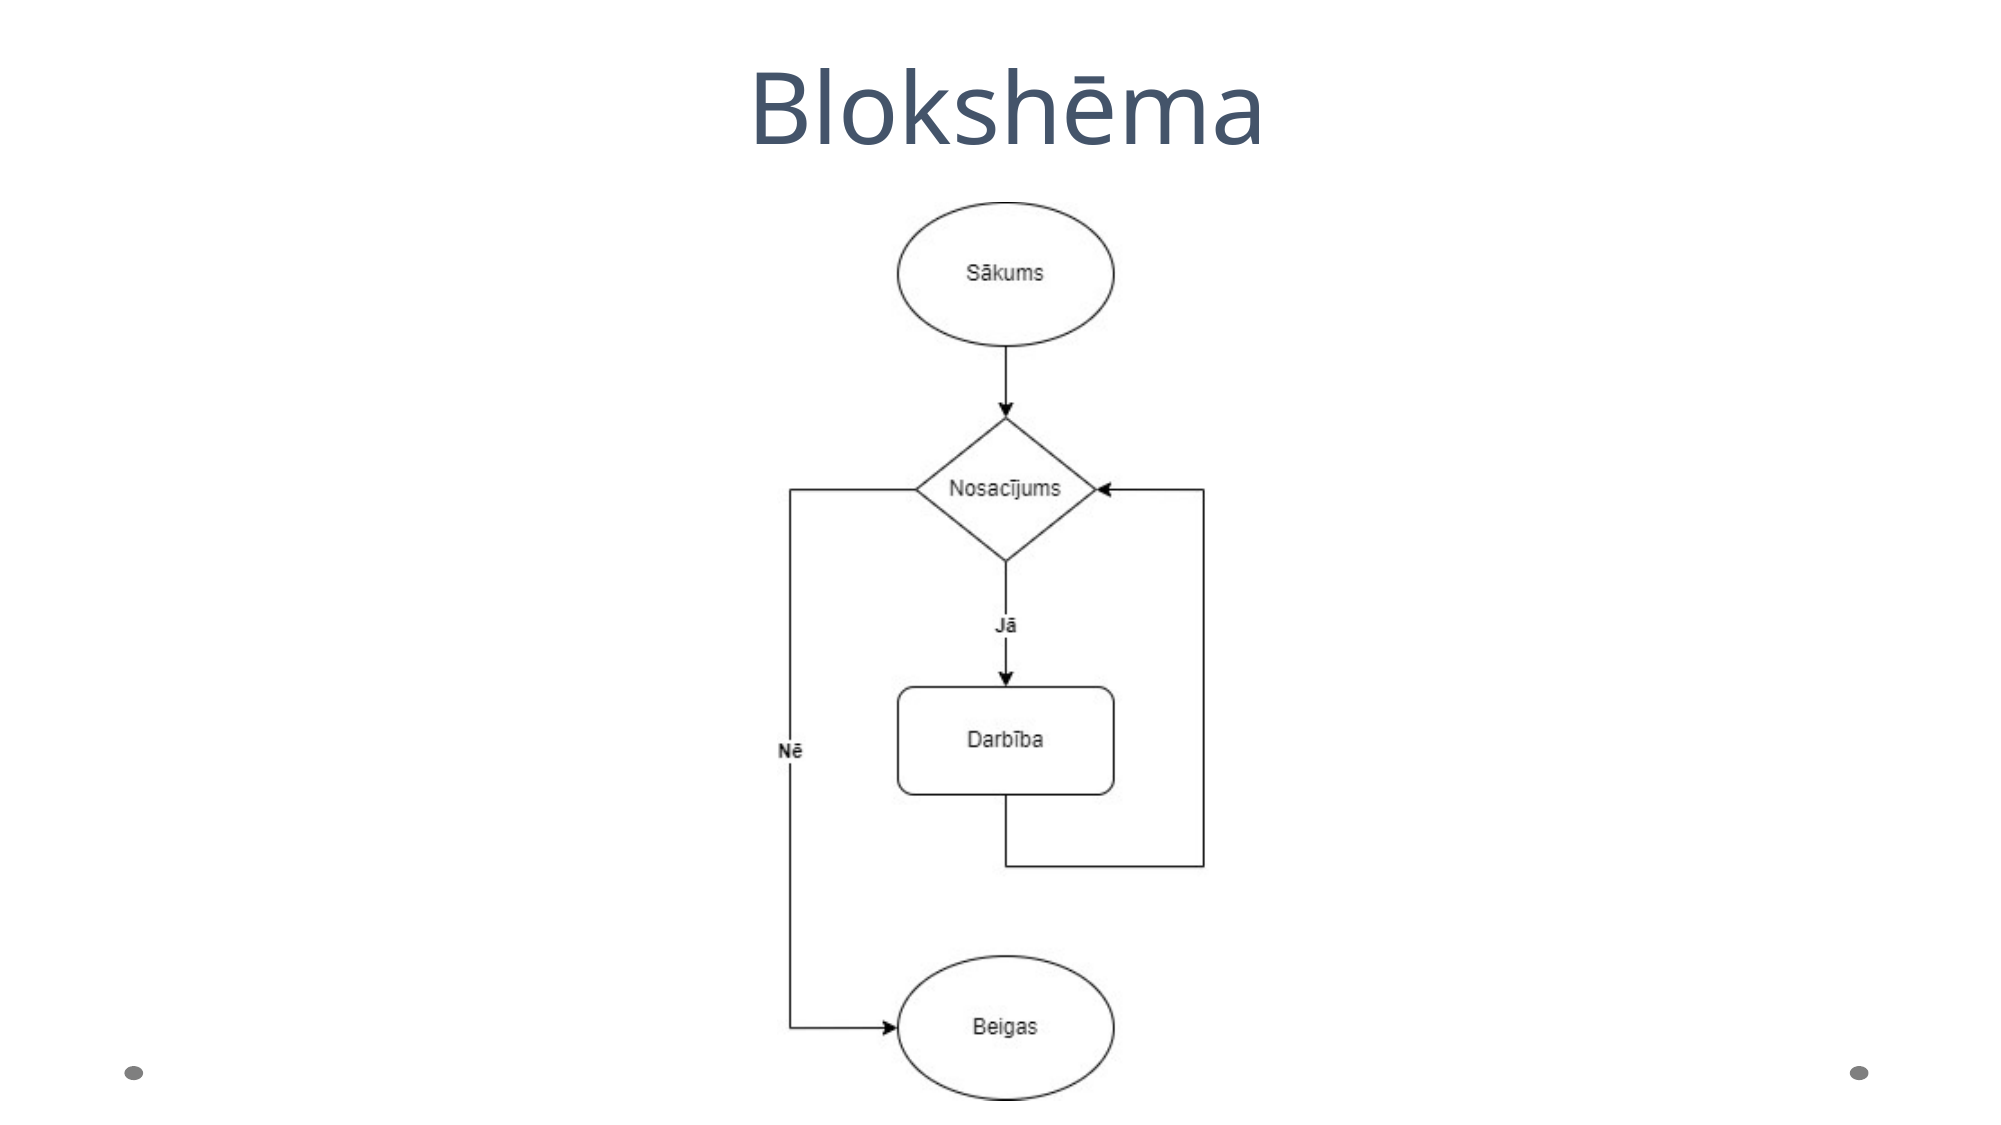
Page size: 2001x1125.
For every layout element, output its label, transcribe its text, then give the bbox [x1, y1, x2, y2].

picture [777, 187, 1223, 1101]
title Blokshēma [99, 0, 1917, 172]
